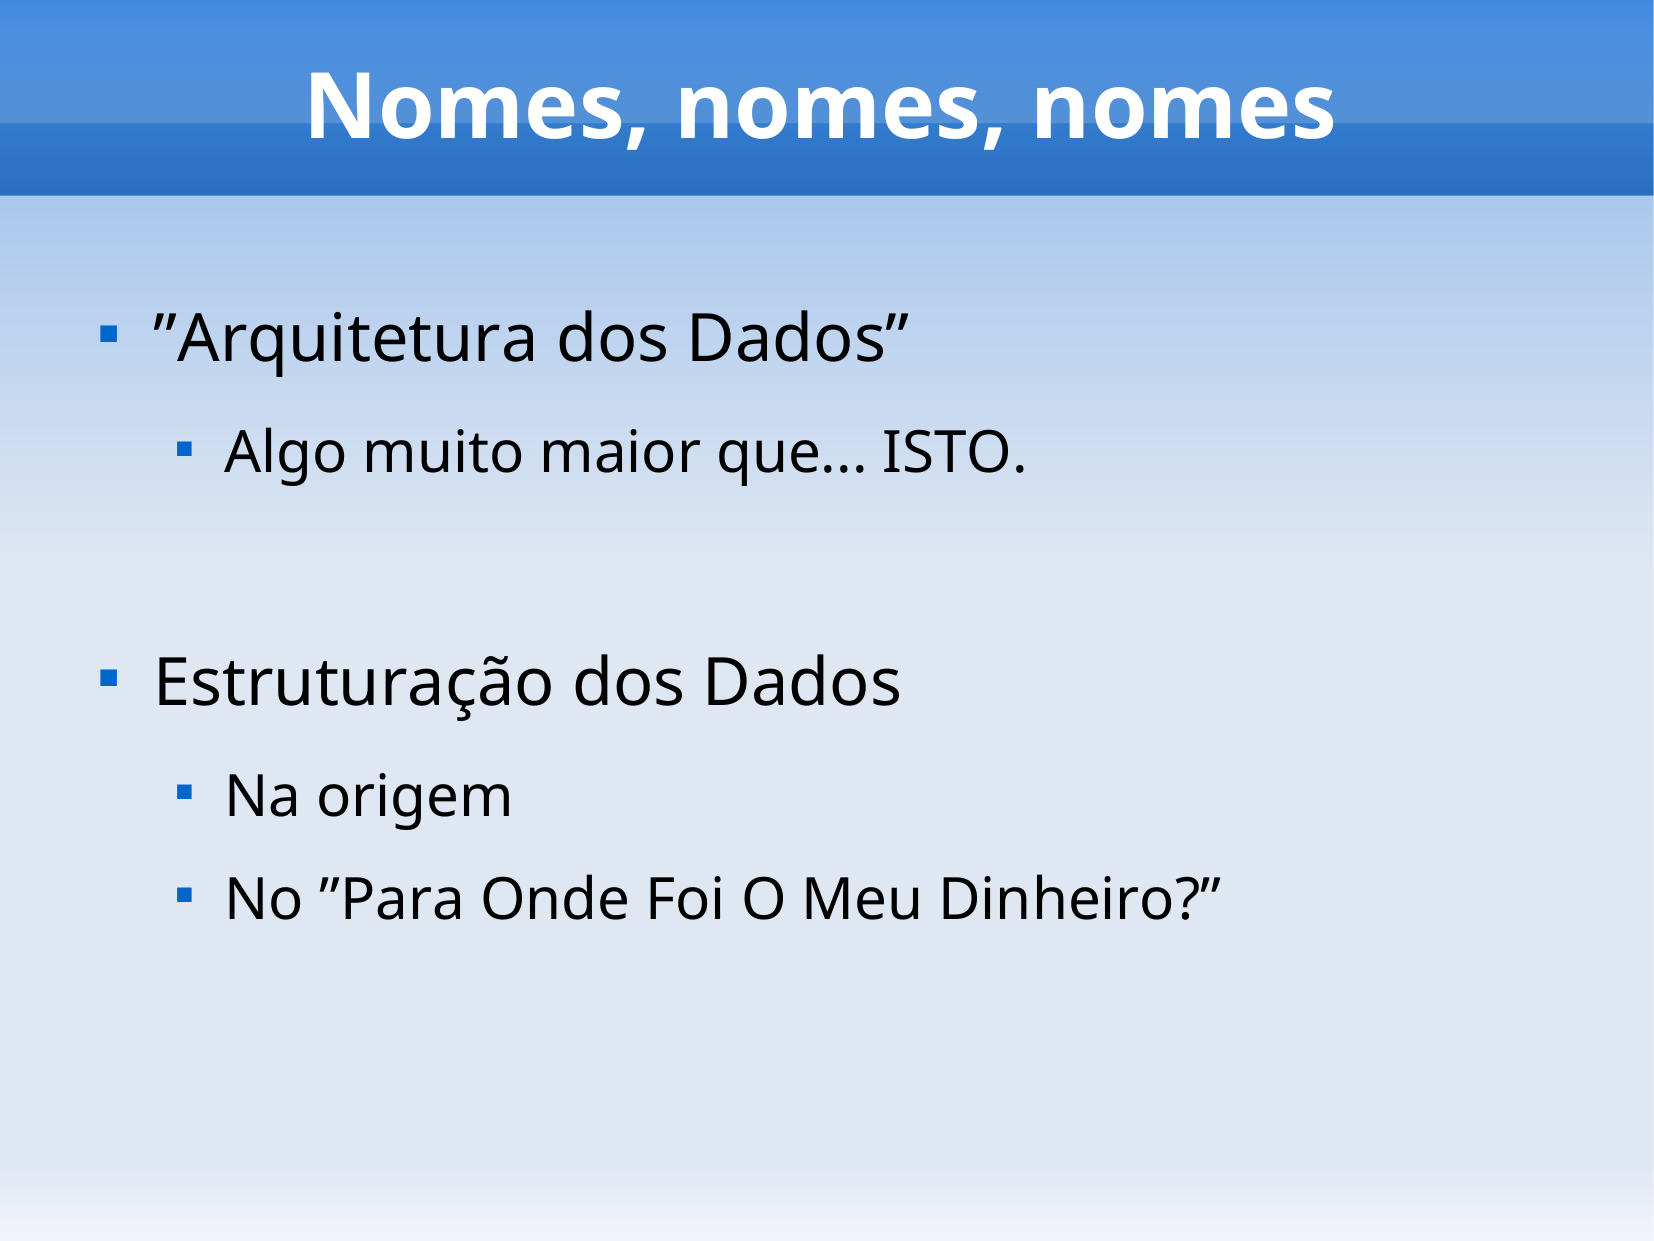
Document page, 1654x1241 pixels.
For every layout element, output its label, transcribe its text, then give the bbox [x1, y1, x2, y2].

title Nomes, nomes, nomes [76, 0, 1565, 208]
picture [0, 0, 1654, 1241]
list ”Arquitetura dos Dados” Algo muito maior que... ISTO. Estruturação dos Dados Na origem No ”Para Onde Foi O Meu Dinheiro?” [82, 290, 1571, 1094]
